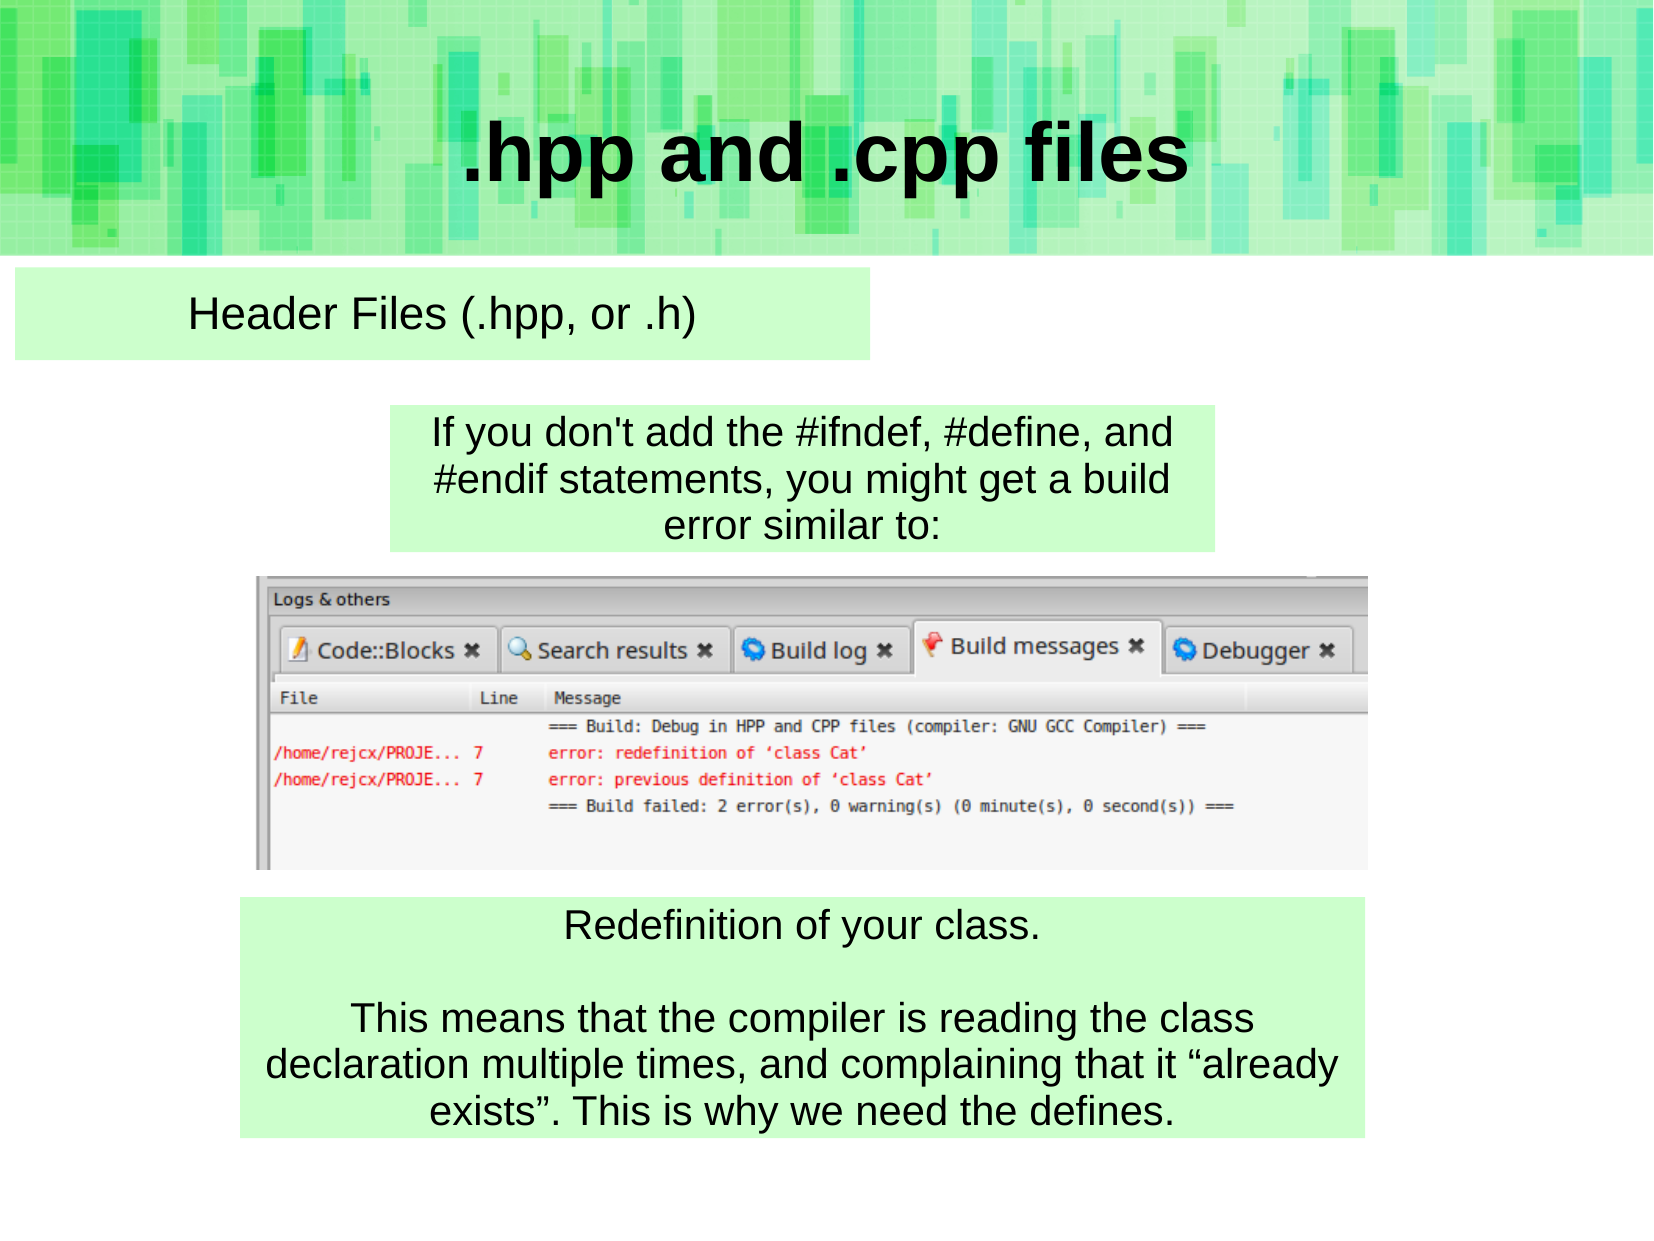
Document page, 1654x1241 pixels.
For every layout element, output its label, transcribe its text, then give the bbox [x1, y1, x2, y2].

title .hpp and .cpp files [82, 49, 1571, 257]
text_box Redefinition of your class. This means that the compiler is reading the class declaration multiple times, and complaining that it “already exists”. This is why we need the defines. [240, 897, 1366, 1139]
picture [0, 0, 1654, 1241]
text_box If you don't add the #ifndef, #define, and #endif statements, you might get a build error similar to: [390, 405, 1216, 553]
text_box Header Files (.hpp, or .h) [15, 267, 871, 361]
